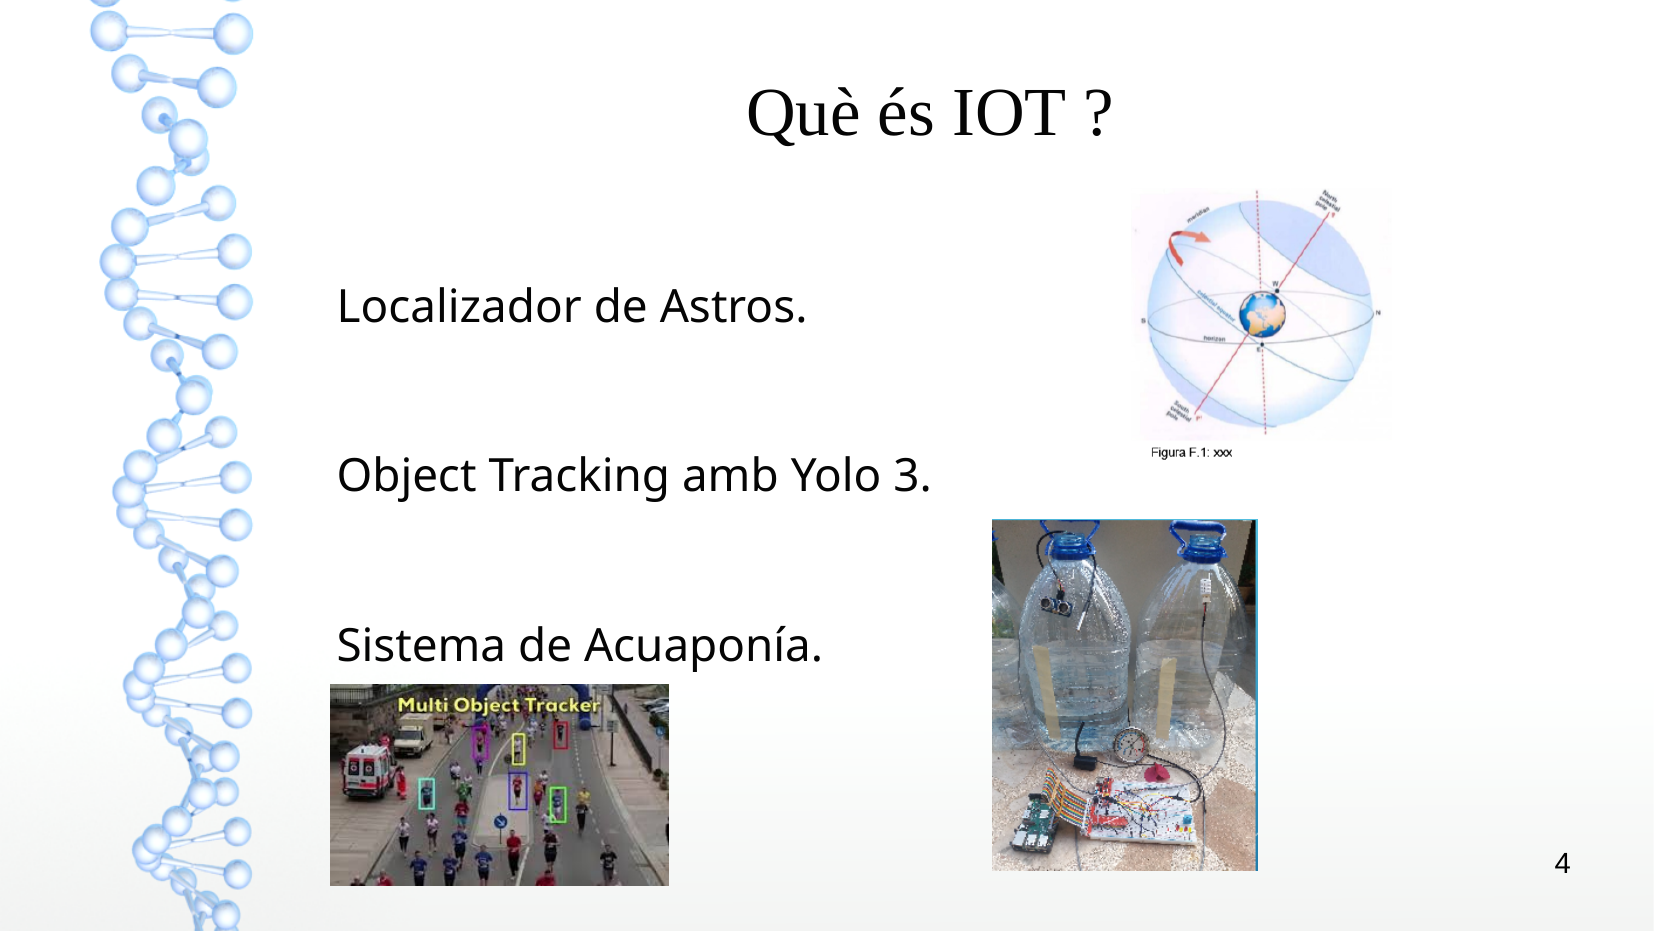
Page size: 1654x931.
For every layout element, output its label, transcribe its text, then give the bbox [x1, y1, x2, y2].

title Què és IOT ? [265, 35, 1595, 188]
list Localizador de Astros. Object Tracking amb Yolo 3. Sistema de Acuaponía. [265, 188, 1595, 898]
picture [0, 0, 1654, 931]
